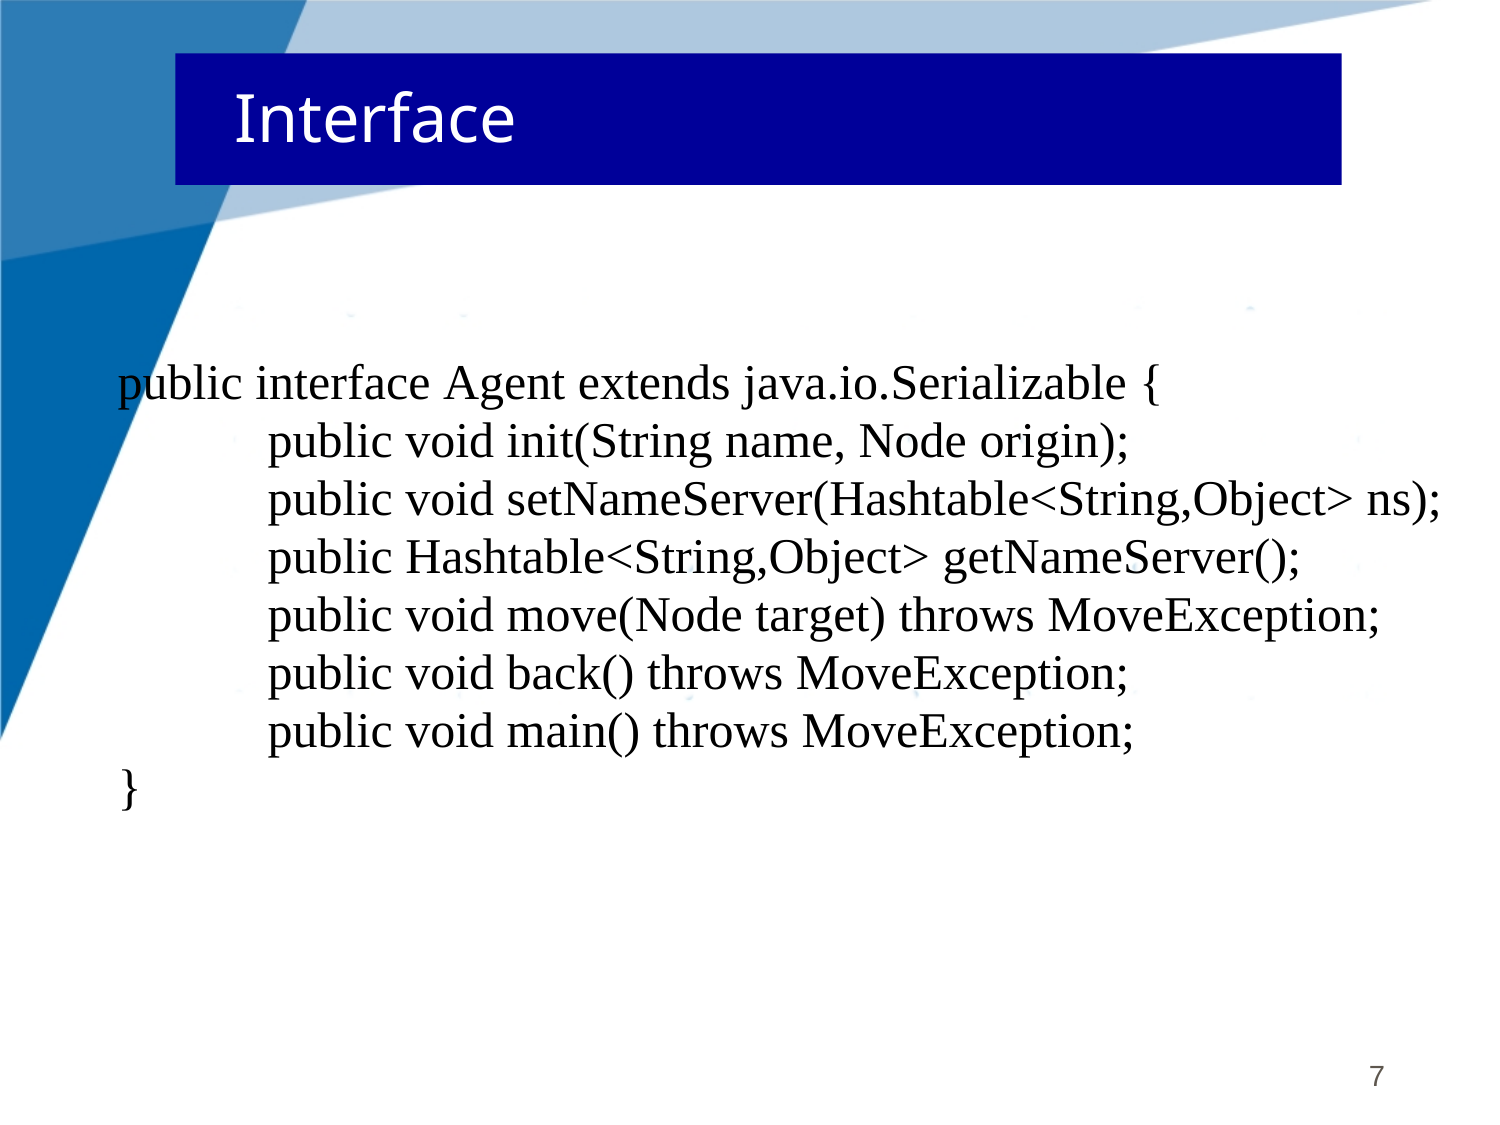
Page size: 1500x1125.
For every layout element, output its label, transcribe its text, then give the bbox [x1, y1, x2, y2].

title Interface [175, 53, 1342, 185]
text_box public interface Agent extends java.io.Serializable { public void init(String name, Node origin); public void setNameServer(Hashtable<String,Object> ns); public Hashtable<String,Object> getNameServer(); public void move(Node target) throws MoveException; public void back() throws MoveException; public void main() throws MoveException; } [117, 351, 1443, 816]
picture [0, 0, 1500, 842]
